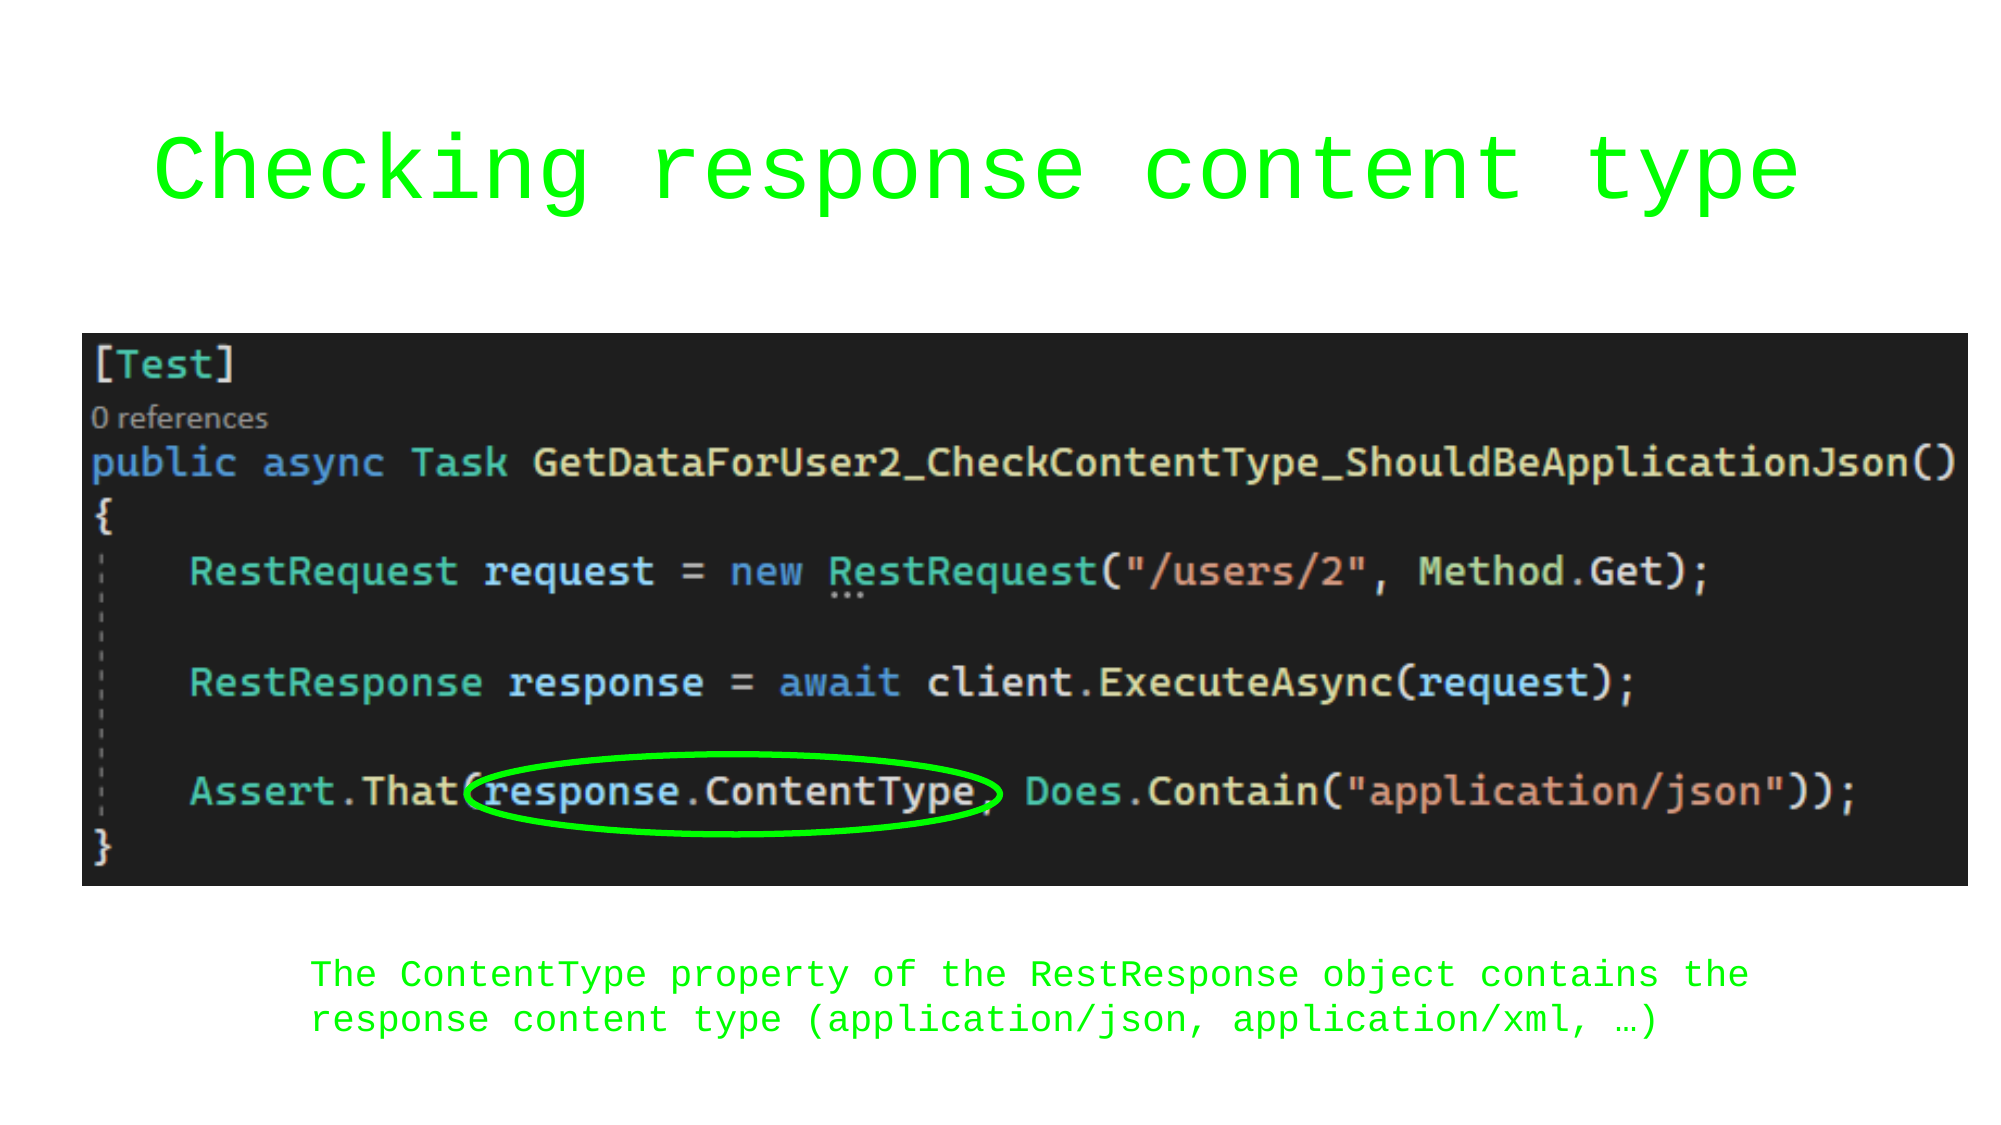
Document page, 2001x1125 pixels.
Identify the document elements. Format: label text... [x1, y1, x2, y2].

picture [82, 333, 1968, 886]
title Checking response content type [137, 59, 1863, 278]
text_box The ContentType property of the RestResponse object contains the response content type (application/json, application/xml, …) [294, 941, 1786, 1048]
